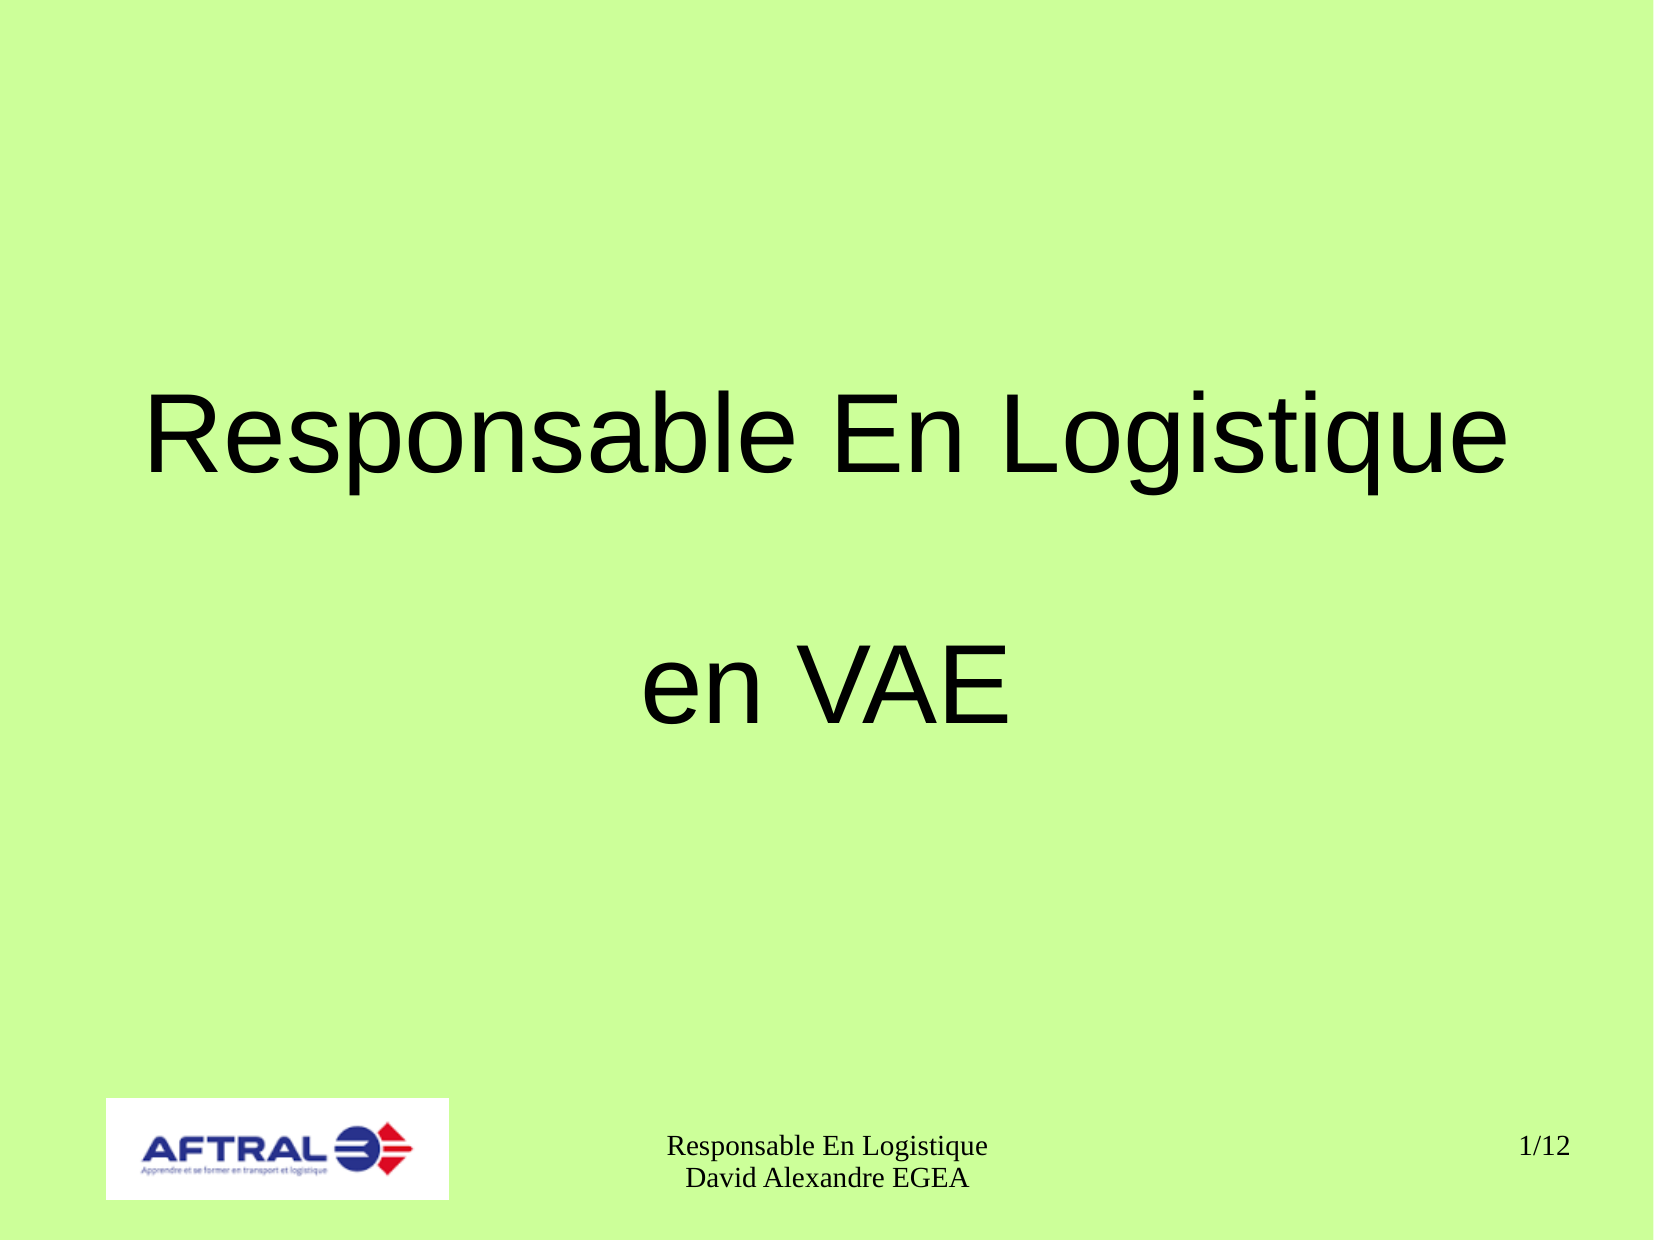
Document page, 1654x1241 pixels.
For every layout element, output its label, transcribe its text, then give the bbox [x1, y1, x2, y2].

picture [106, 1098, 449, 1200]
title Responsable En Logistique en VAE [82, 49, 1571, 944]
